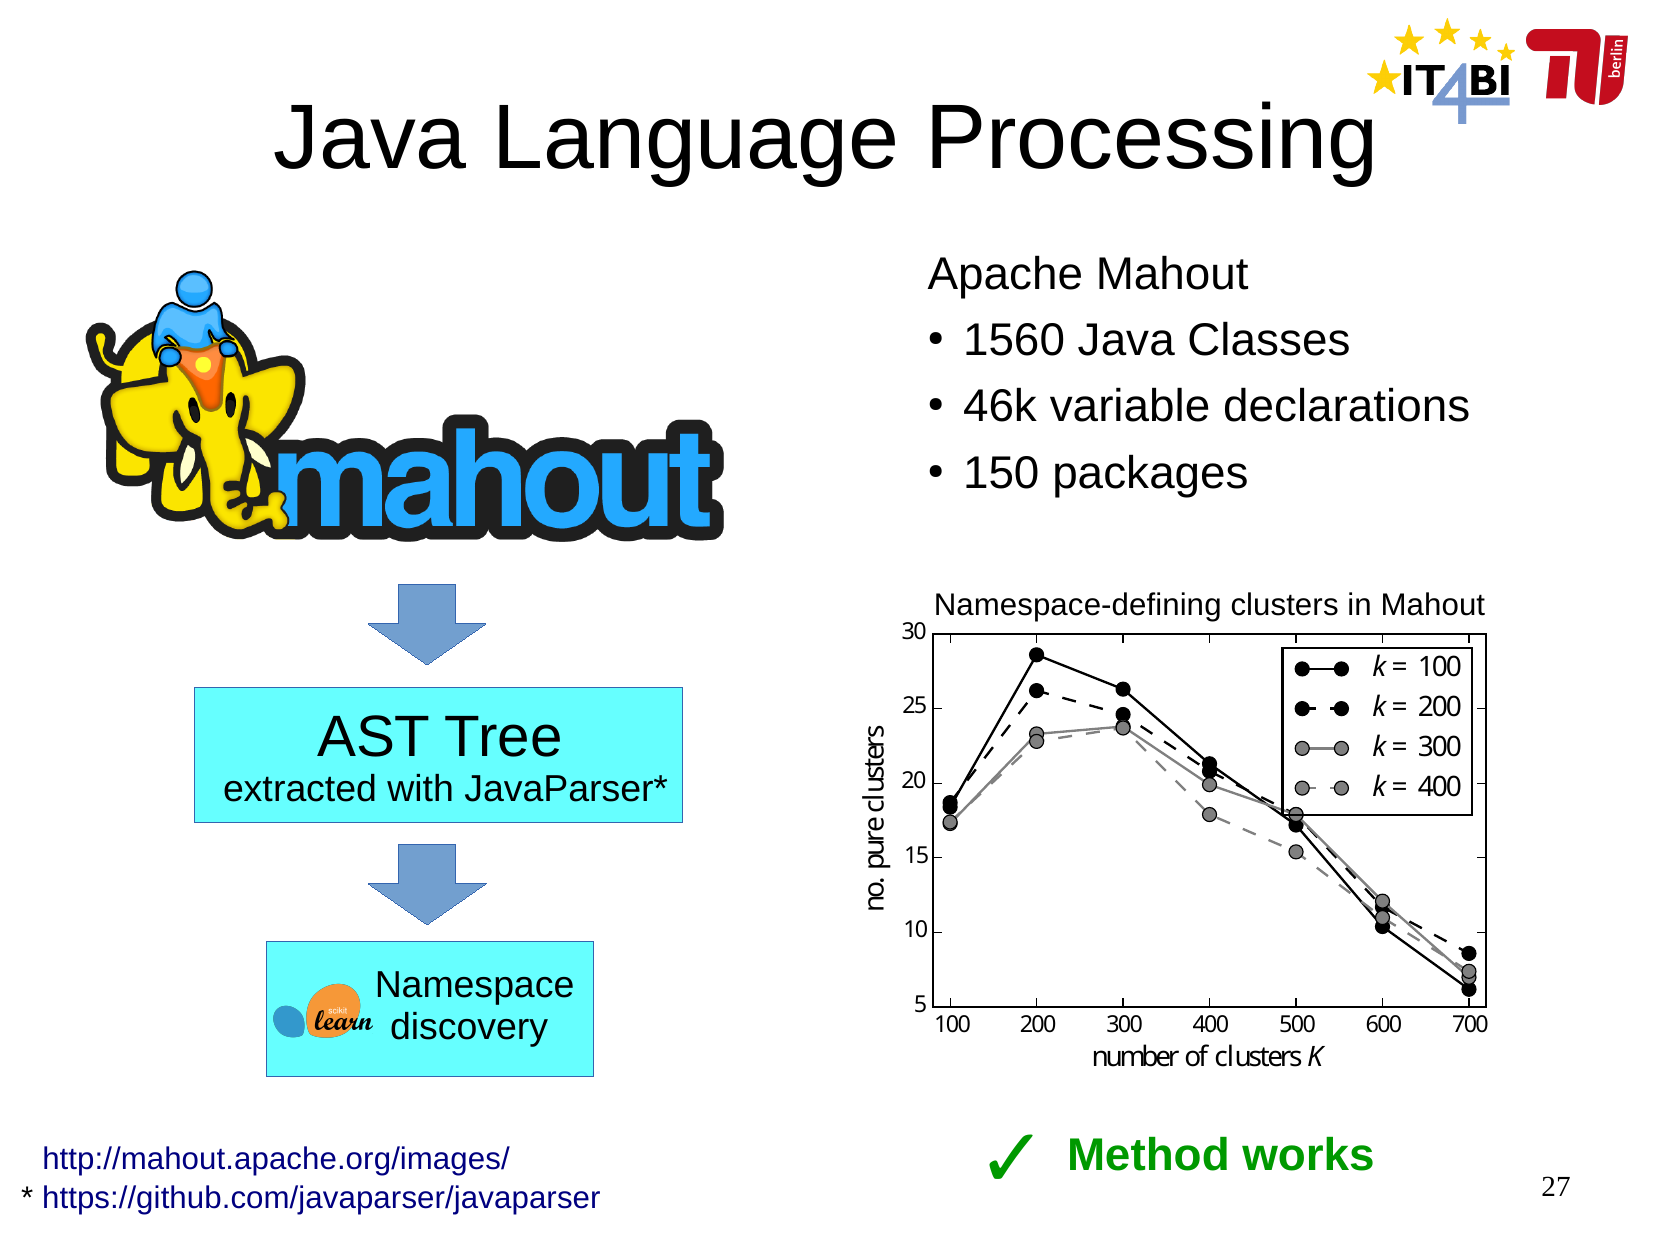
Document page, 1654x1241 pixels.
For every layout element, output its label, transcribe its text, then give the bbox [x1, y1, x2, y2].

text_box [368, 844, 487, 925]
text_box extracted with JavaParser* [208, 759, 683, 817]
text_box ✓ [962, 1104, 1038, 1213]
picture [1526, 29, 1628, 105]
text_box Namespace discovery [360, 956, 601, 1062]
picture [271, 971, 375, 1041]
picture [79, 269, 729, 542]
text_box Apache Mahout 1560 Java Classes 46k variable declarations 150 packages [912, 240, 1486, 505]
picture [838, 597, 1514, 1104]
text_box [194, 687, 683, 823]
text_box Namespace-defining clusters in Mahout [919, 579, 1502, 637]
text_box AST Tree [302, 695, 578, 759]
text_box [266, 941, 594, 1077]
text_box * https://github.com/javaparser/javaparser [6, 1172, 817, 1230]
text_box [368, 584, 486, 665]
picture [1367, 18, 1515, 49]
title Java Language Processing [82, 49, 1571, 226]
text_box http://mahout.apache.org/images/ [27, 1133, 646, 1191]
text_box Method works [1052, 1121, 1391, 1189]
